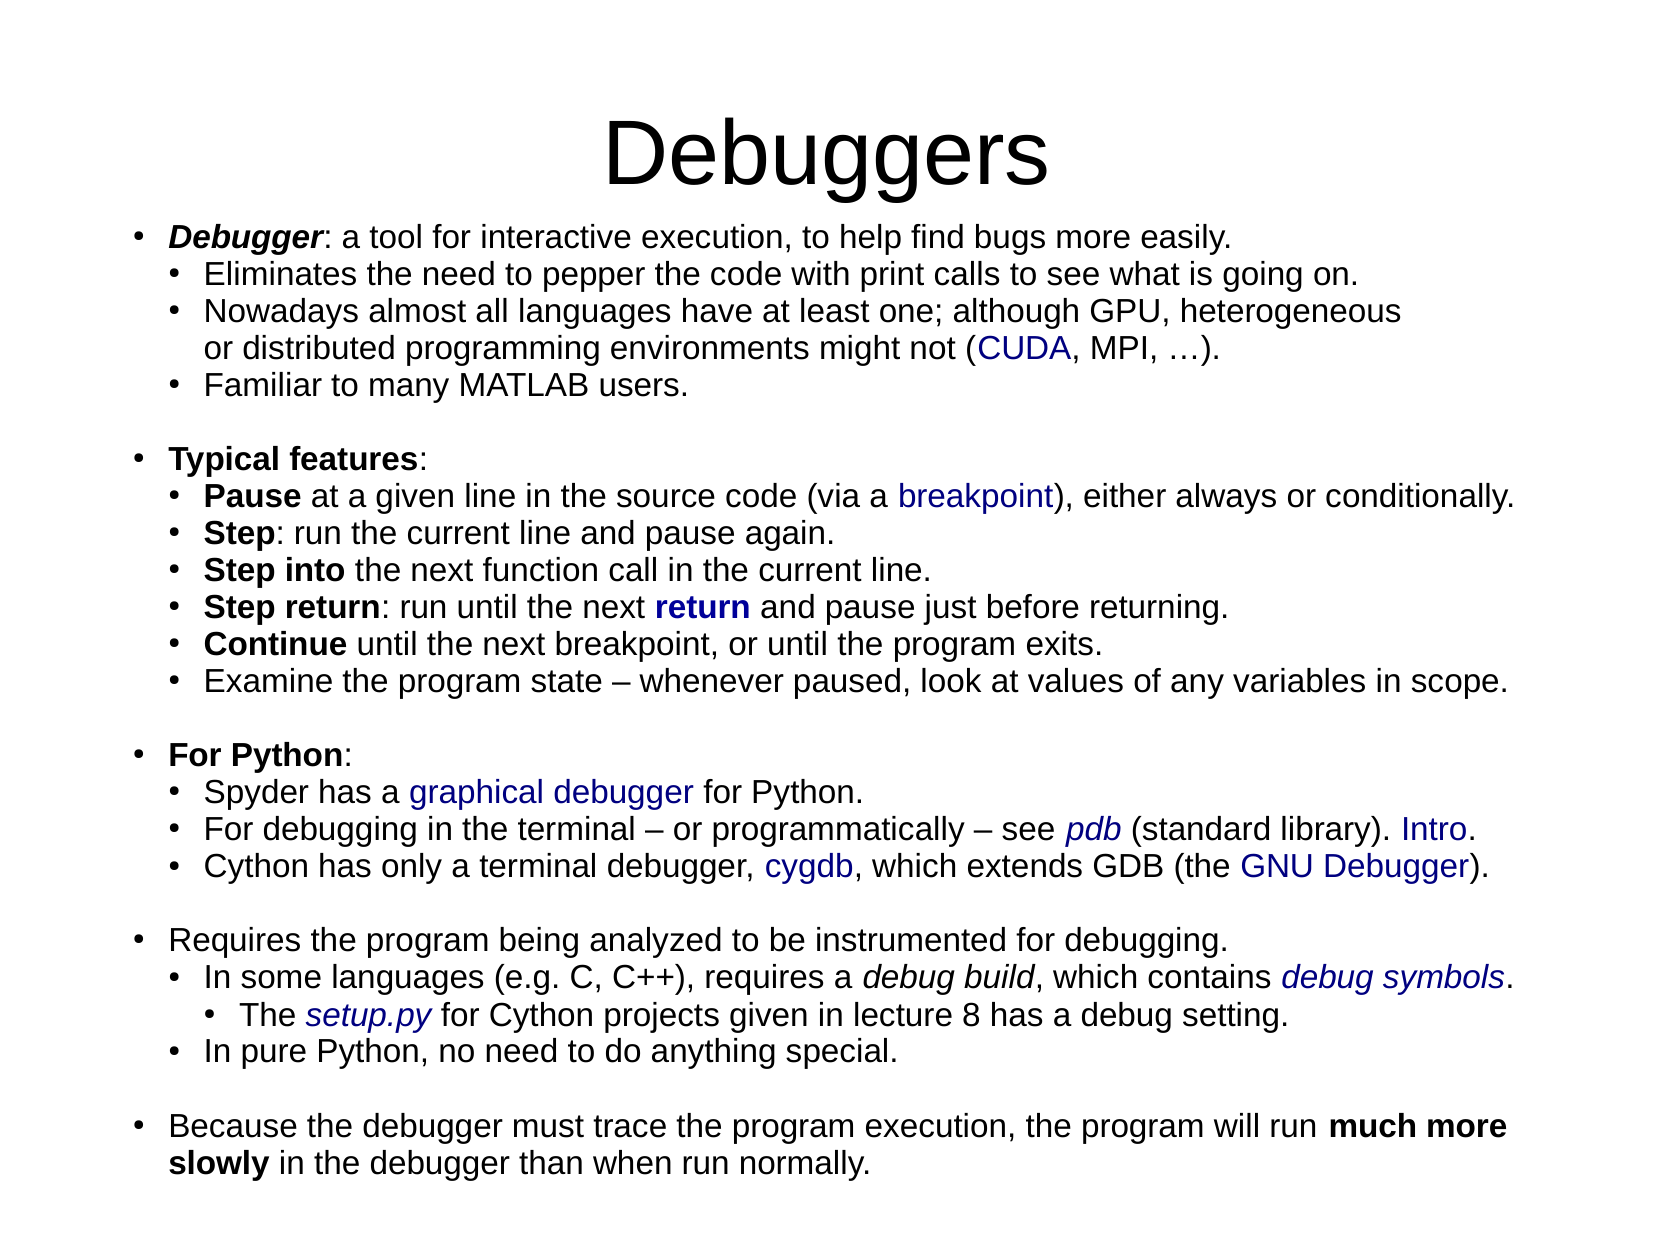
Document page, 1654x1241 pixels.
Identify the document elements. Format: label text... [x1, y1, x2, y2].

title Debuggers [82, 49, 1571, 257]
text_box Debugger: a tool for interactive execution, to help find bugs more easily. Eliminates the need to pepper the code with print calls to see what is going on. Nowadays almost all languages have at least one; although GPU, heterogeneous or distributed programming environments might not (CUDA, MPI, …). Familiar to many MATLAB users. Typical features: Pause at a given line in the source code (via a breakpoint), either always or conditionally. Step: run the current line and pause again. Step into the next function call in the current line. Step return: run until the next return and pause just before returning. Continue until the next breakpoint, or until the program exits. Examine the program state – whenever paused, look at values of any variables in scope. For Python: Spyder has a graphical debugger for Python. For debugging in the terminal – or programmatically – see pdb (standard library). Intro. Cython has only a terminal debugger, cygdb, which extends GDB (the GNU Debugger). Requires the program being analyzed to be instrumented for debugging. In some languages (e.g. C, C++), requires a debug build, which contains debug symbols. The setup.py for Cython projects given in lecture 8 has a debug setting. In pure Python, no need to do anything special. Because the debugger must trace the program execution, the program will run much more slowly in the debugger than when run normally. [82, 211, 1561, 1201]
